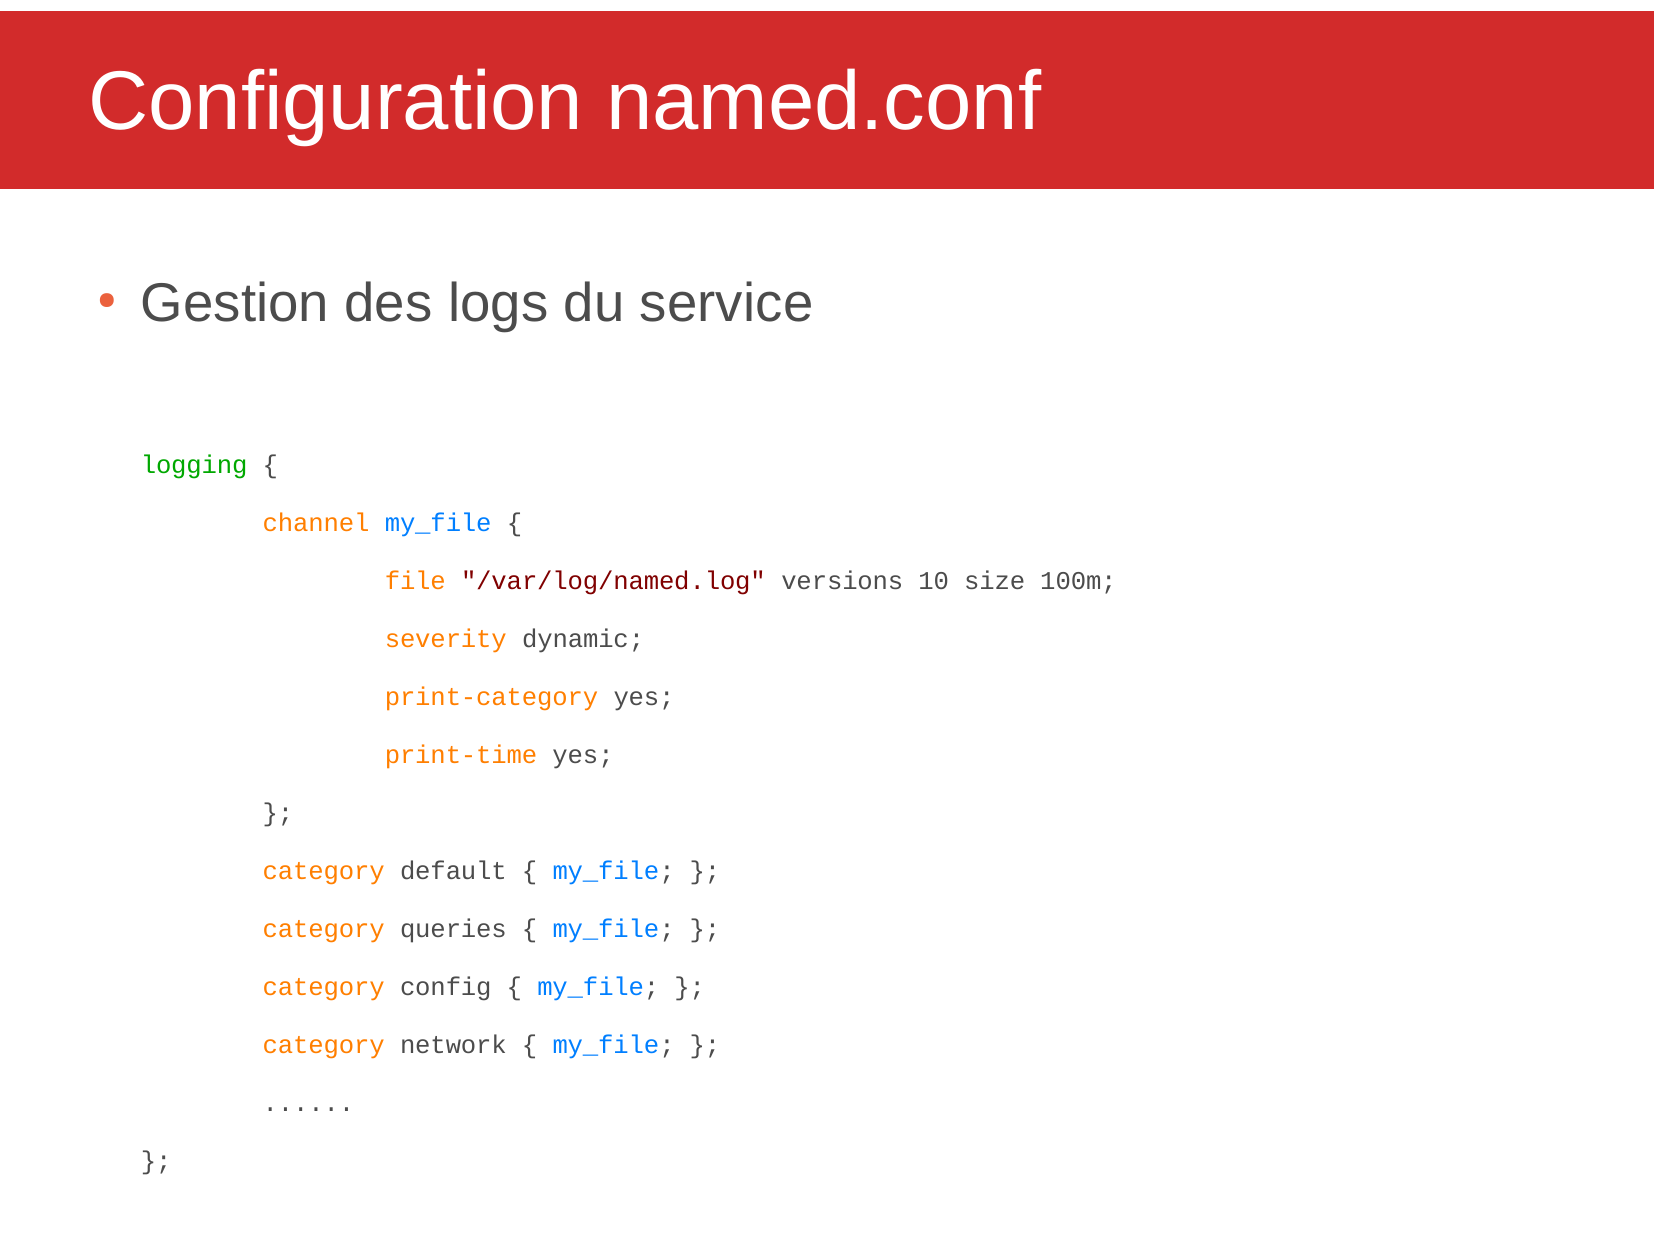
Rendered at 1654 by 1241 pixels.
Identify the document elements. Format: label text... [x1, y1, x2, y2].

list Gestion des logs du service logging { channel my_file { file "/var/log/named.log" versions 10 size 100m; severity dynamic; print-category yes; print-time yes; }; category default { my_file; }; category queries { my_file; }; category config { my_file; }; category network { my_file; }; ...... }; [82, 271, 1571, 1182]
title Configuration named.conf [0, 11, 1654, 189]
